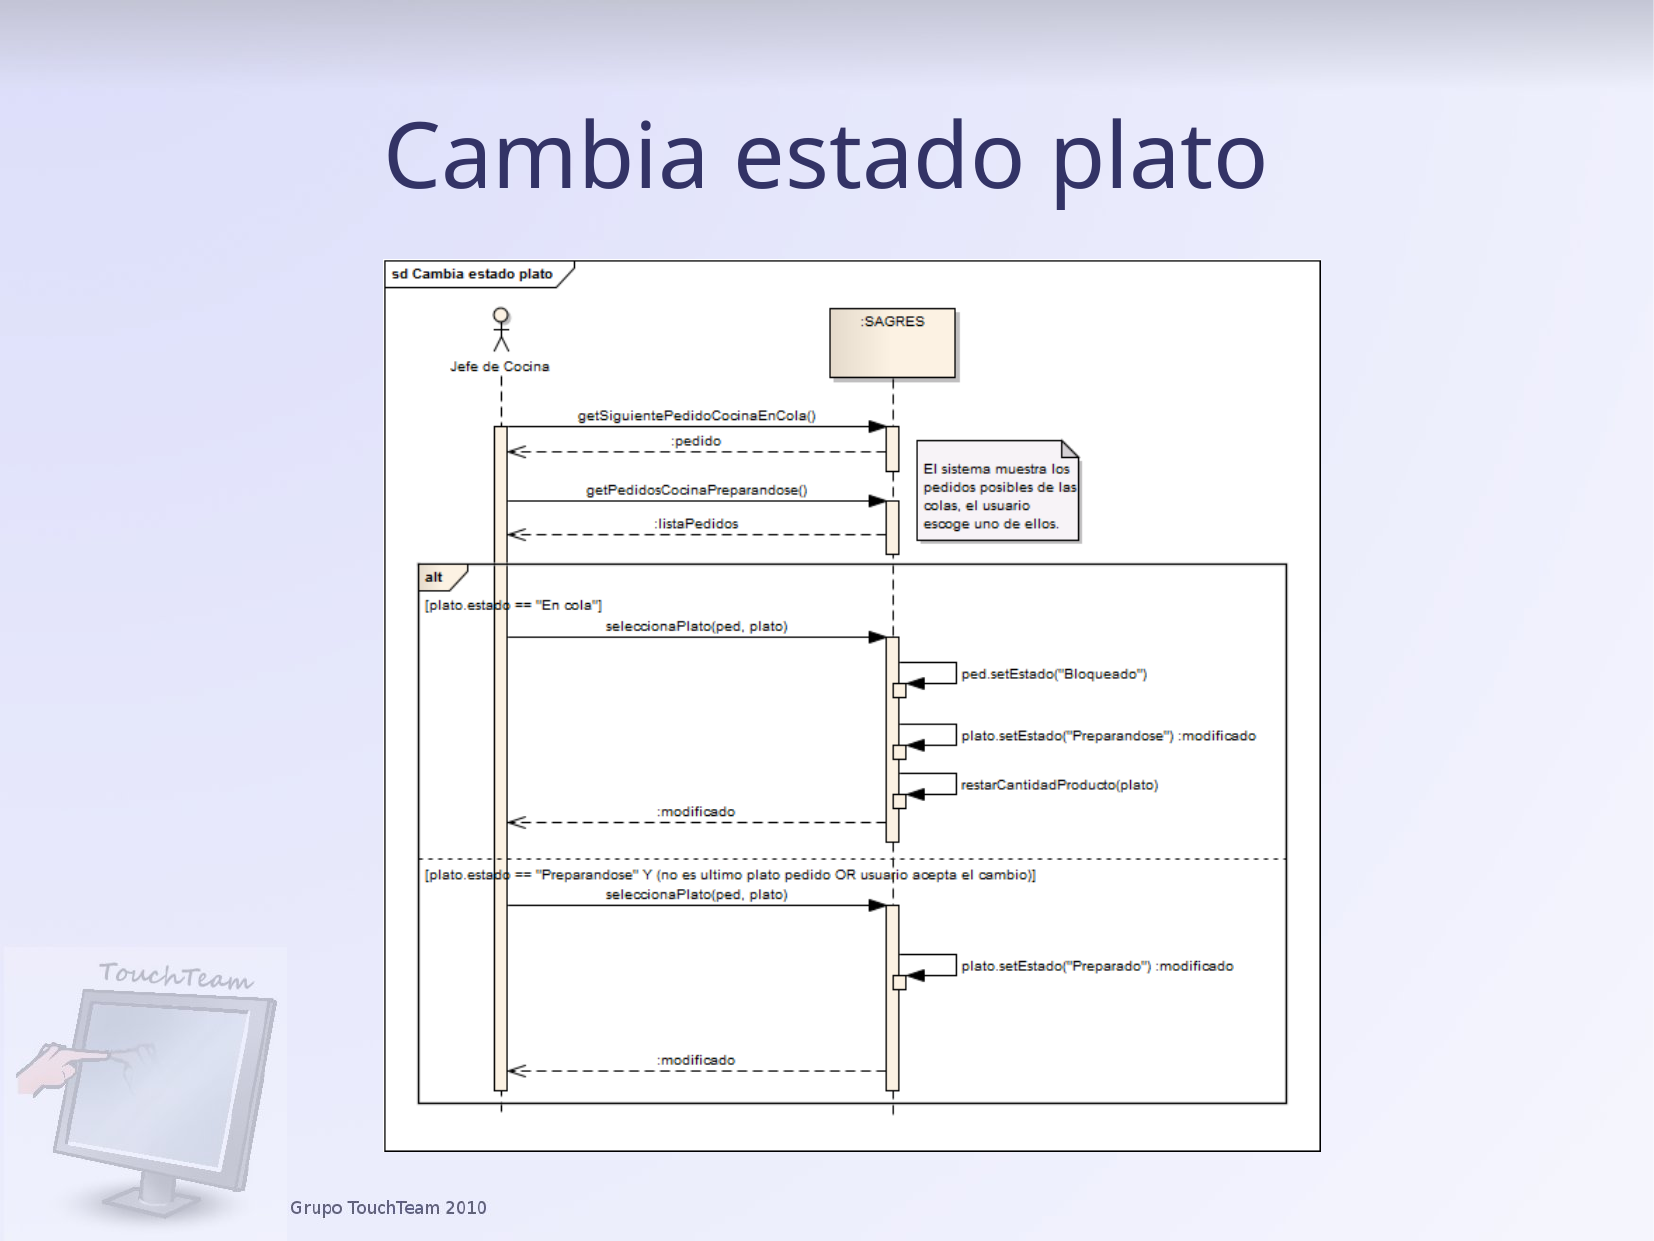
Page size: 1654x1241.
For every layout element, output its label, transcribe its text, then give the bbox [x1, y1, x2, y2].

title Cambia estado plato [82, 49, 1571, 257]
picture [0, 0, 1654, 1241]
